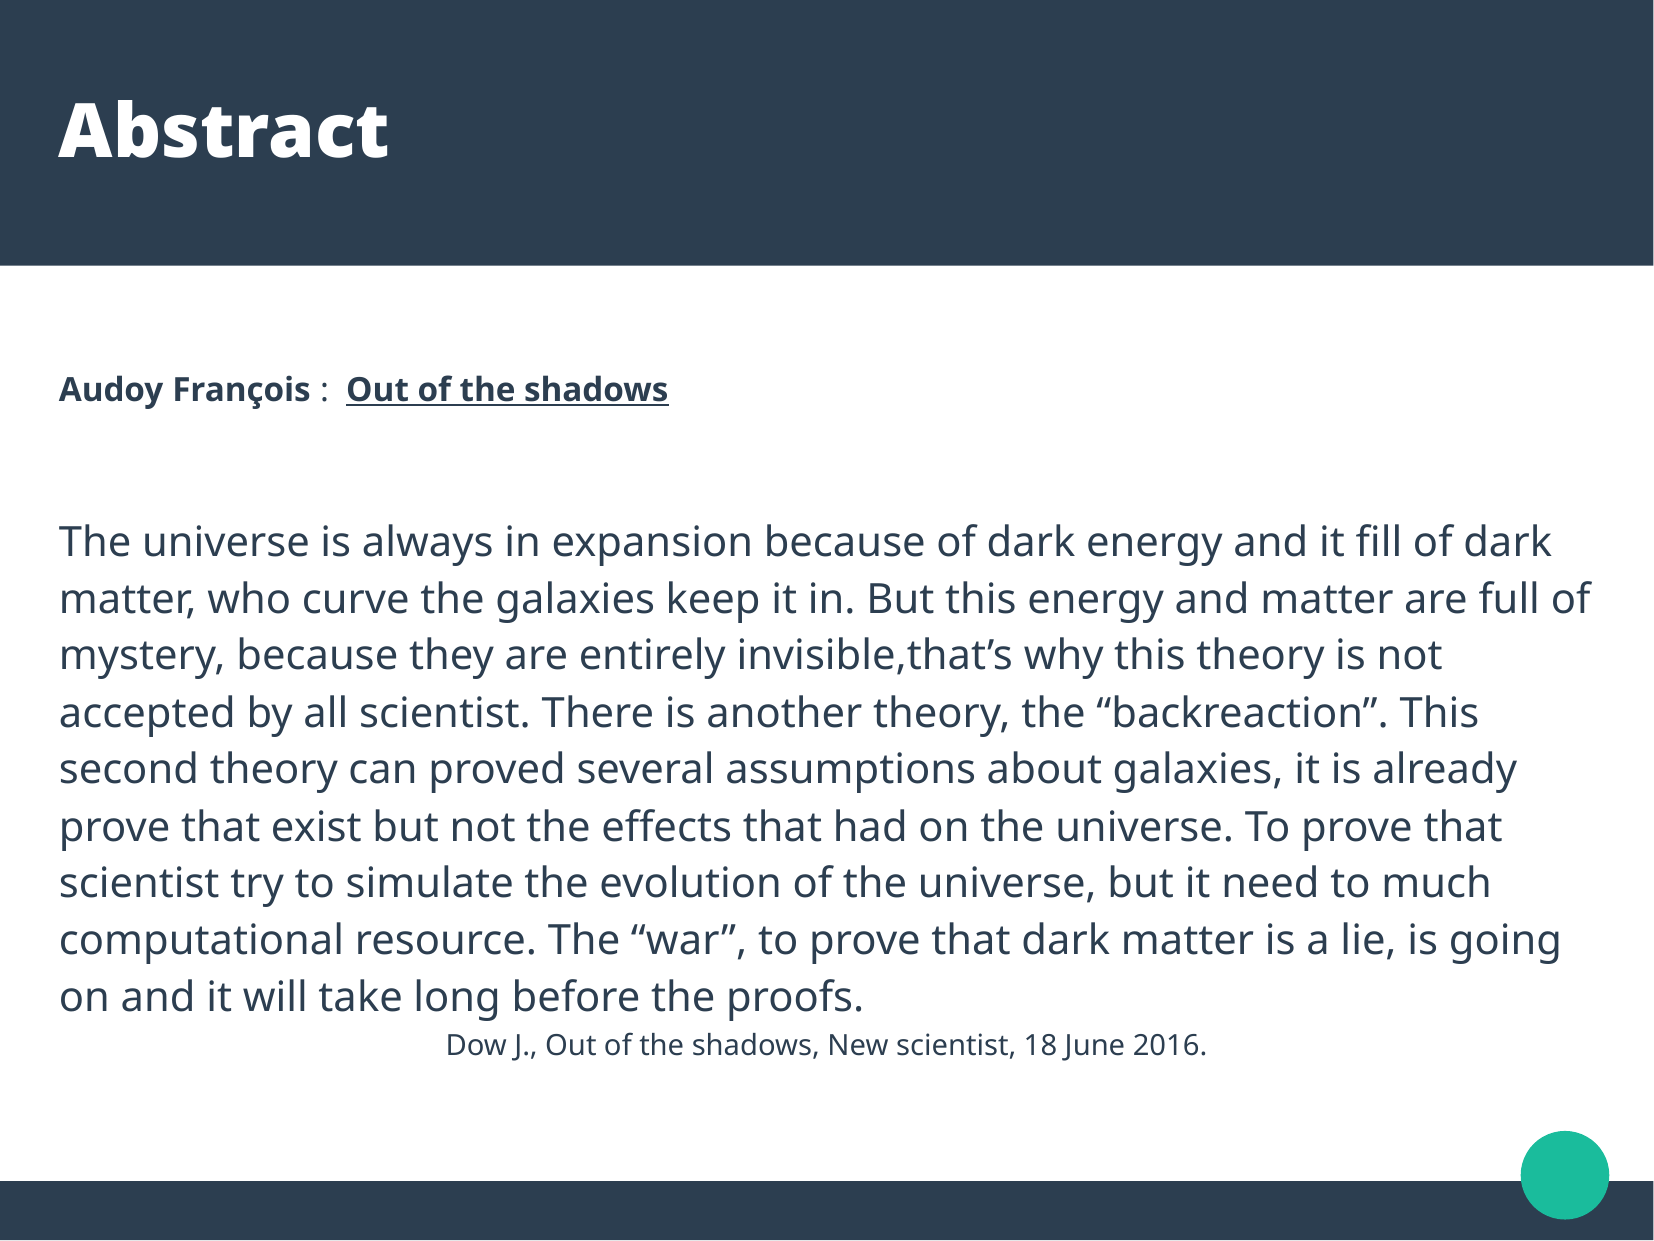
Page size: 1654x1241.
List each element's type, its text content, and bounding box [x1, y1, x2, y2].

title Abstract [59, 49, 1595, 207]
subtitle Audoy François : Out of the shadows The universe is always in expansion because of dark energy and it fill of dark matter, who curve the galaxies keep it in. But this energy and matter are full of mystery, because they are entirely invisible,that’s why this theory is not accepted by all scientist. There is another theory, the “backreaction”. This second theory can proved several assumptions about galaxies, it is already prove that exist but not the effects that had on the universe. To prove that scientist try to simulate the evolution of the universe, but it need to much computational resource. The “war”, to prove that dark matter is a lie, is going on and it will take long before the proofs. Dow J., Out of the shadows, New scientist, 18 June 2016. [59, 283, 1595, 1111]
